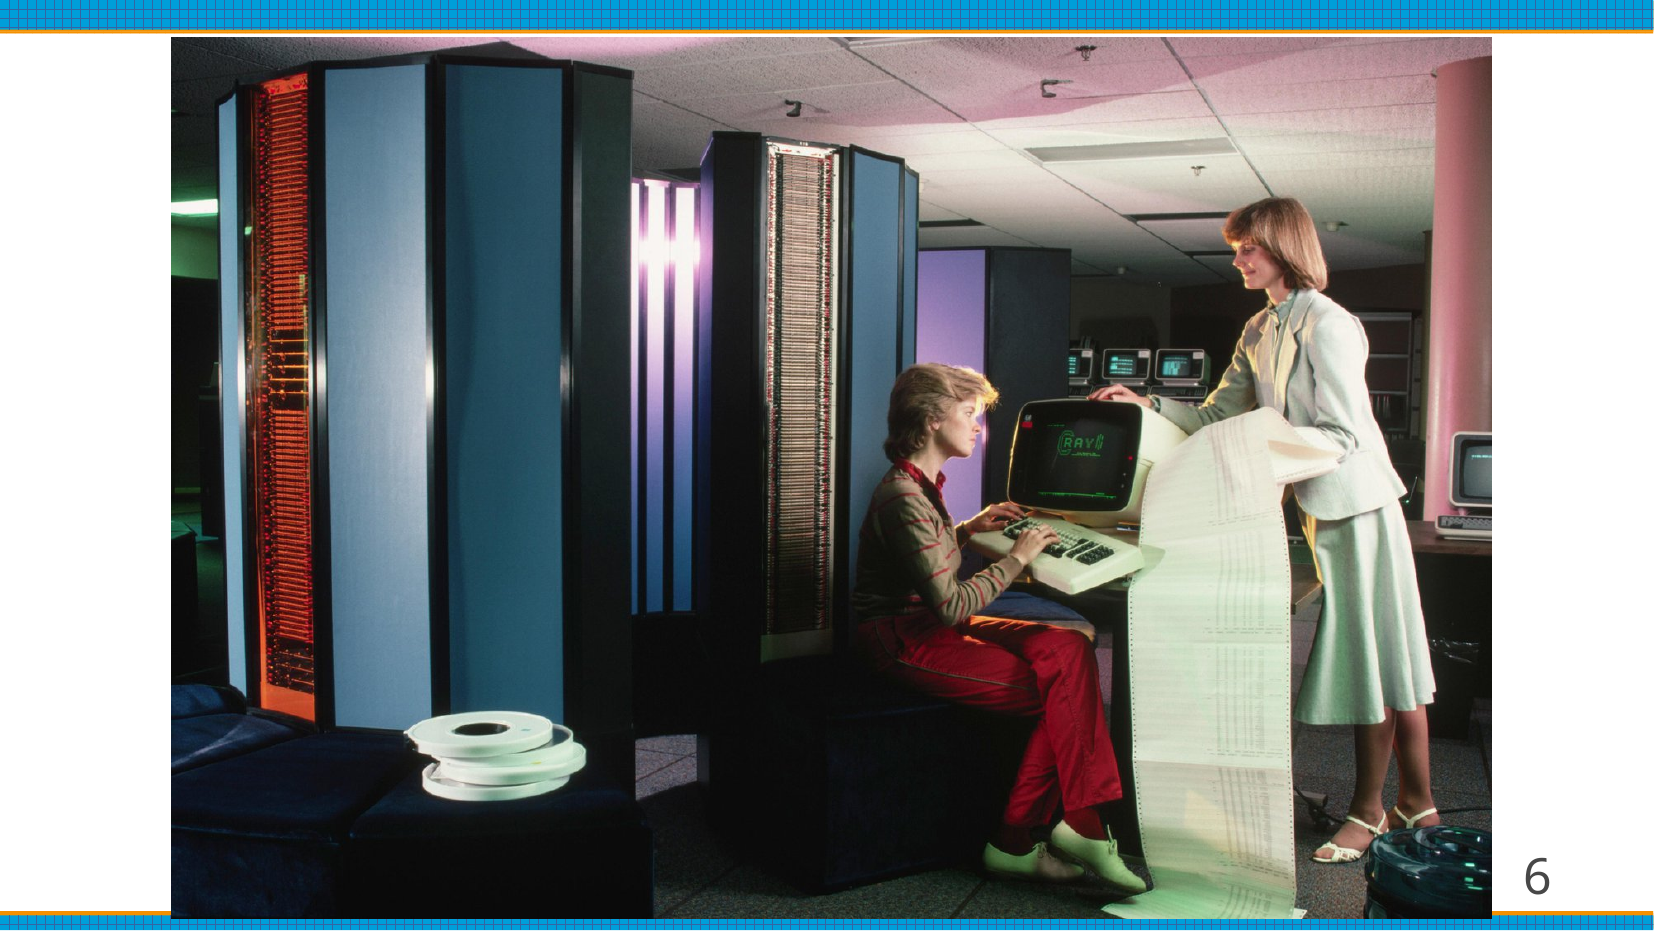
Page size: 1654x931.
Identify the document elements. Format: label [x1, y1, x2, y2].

picture [171, 37, 1492, 918]
